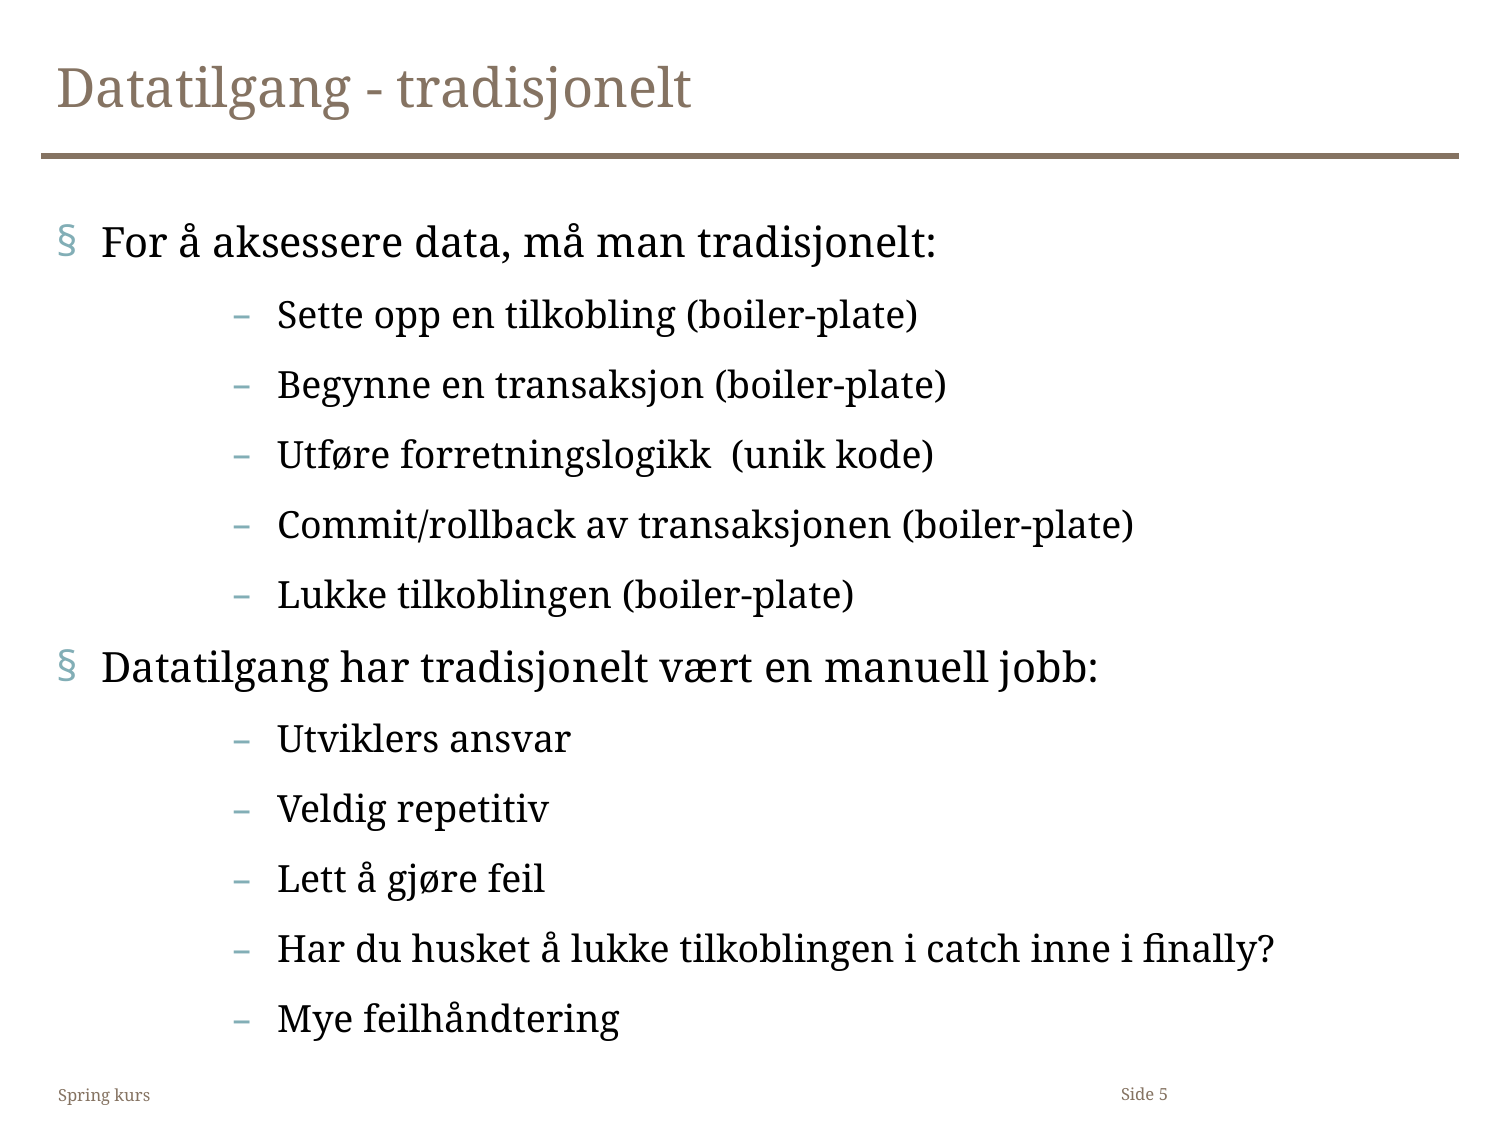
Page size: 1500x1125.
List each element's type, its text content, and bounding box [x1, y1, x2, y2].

text_box Side <number> [1105, 1065, 1457, 1125]
text_box Spring kurs [43, 1065, 751, 1125]
title Datatilgang - tradisjonelt [40, 27, 1459, 146]
list For å aksessere data, må man tradisjonelt: Sette opp en tilkobling (boiler-plate) Begynne en transaksjon (boiler-plate) Utføre forretningslogikk (unik kode) Commit/rollback av transaksjonen (boiler-plate) Lukke tilkoblingen (boiler-plate) Datatilgang har tradisjonelt vært en manuell jobb: Utviklers ansvar Veldig repetitiv Lett å gjøre feil Har du husket å lukke tilkoblingen i catch inne i finally? Mye feilhåndtering [41, 208, 1455, 1005]
